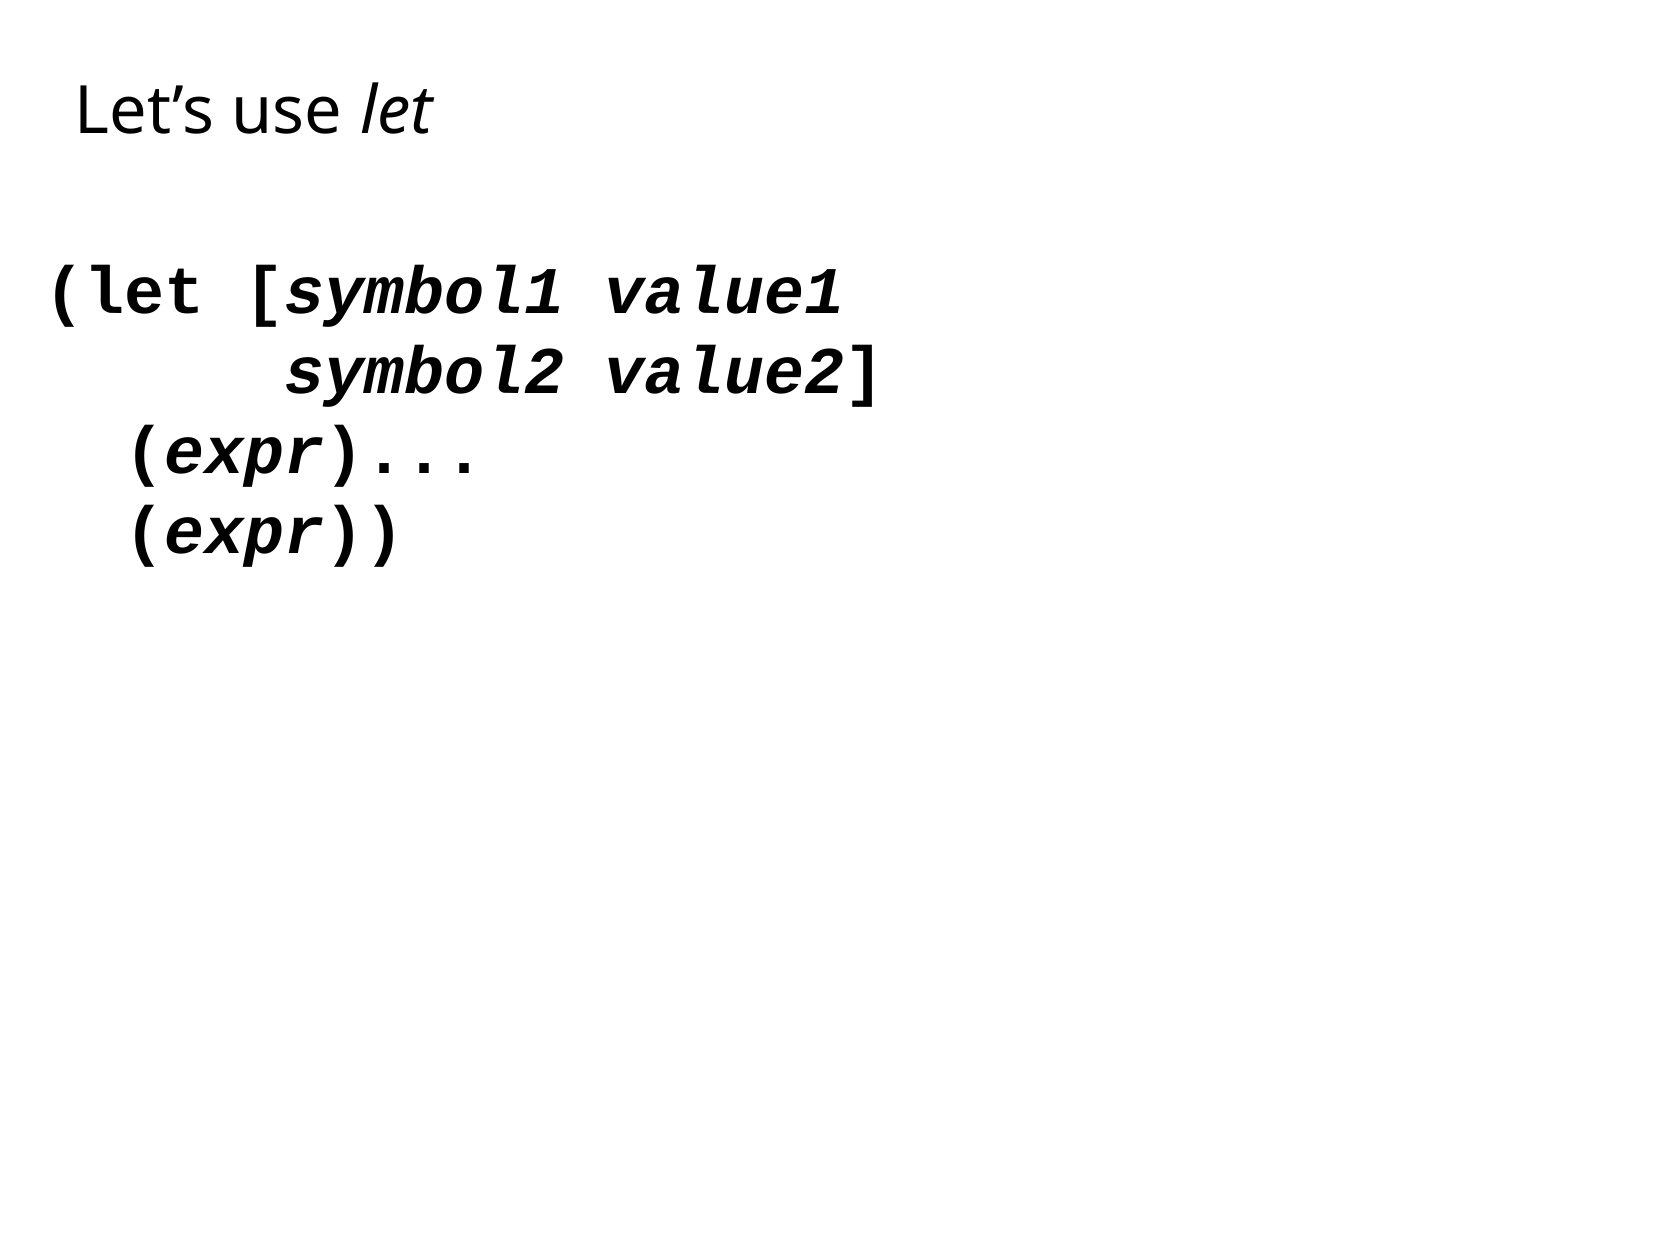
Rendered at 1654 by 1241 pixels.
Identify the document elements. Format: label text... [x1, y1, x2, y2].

text_box Let’s use let [60, 59, 1575, 169]
text_box (let [symbol1 value1 symbol2 value2] (expr)... (expr)) [30, 240, 1620, 557]
